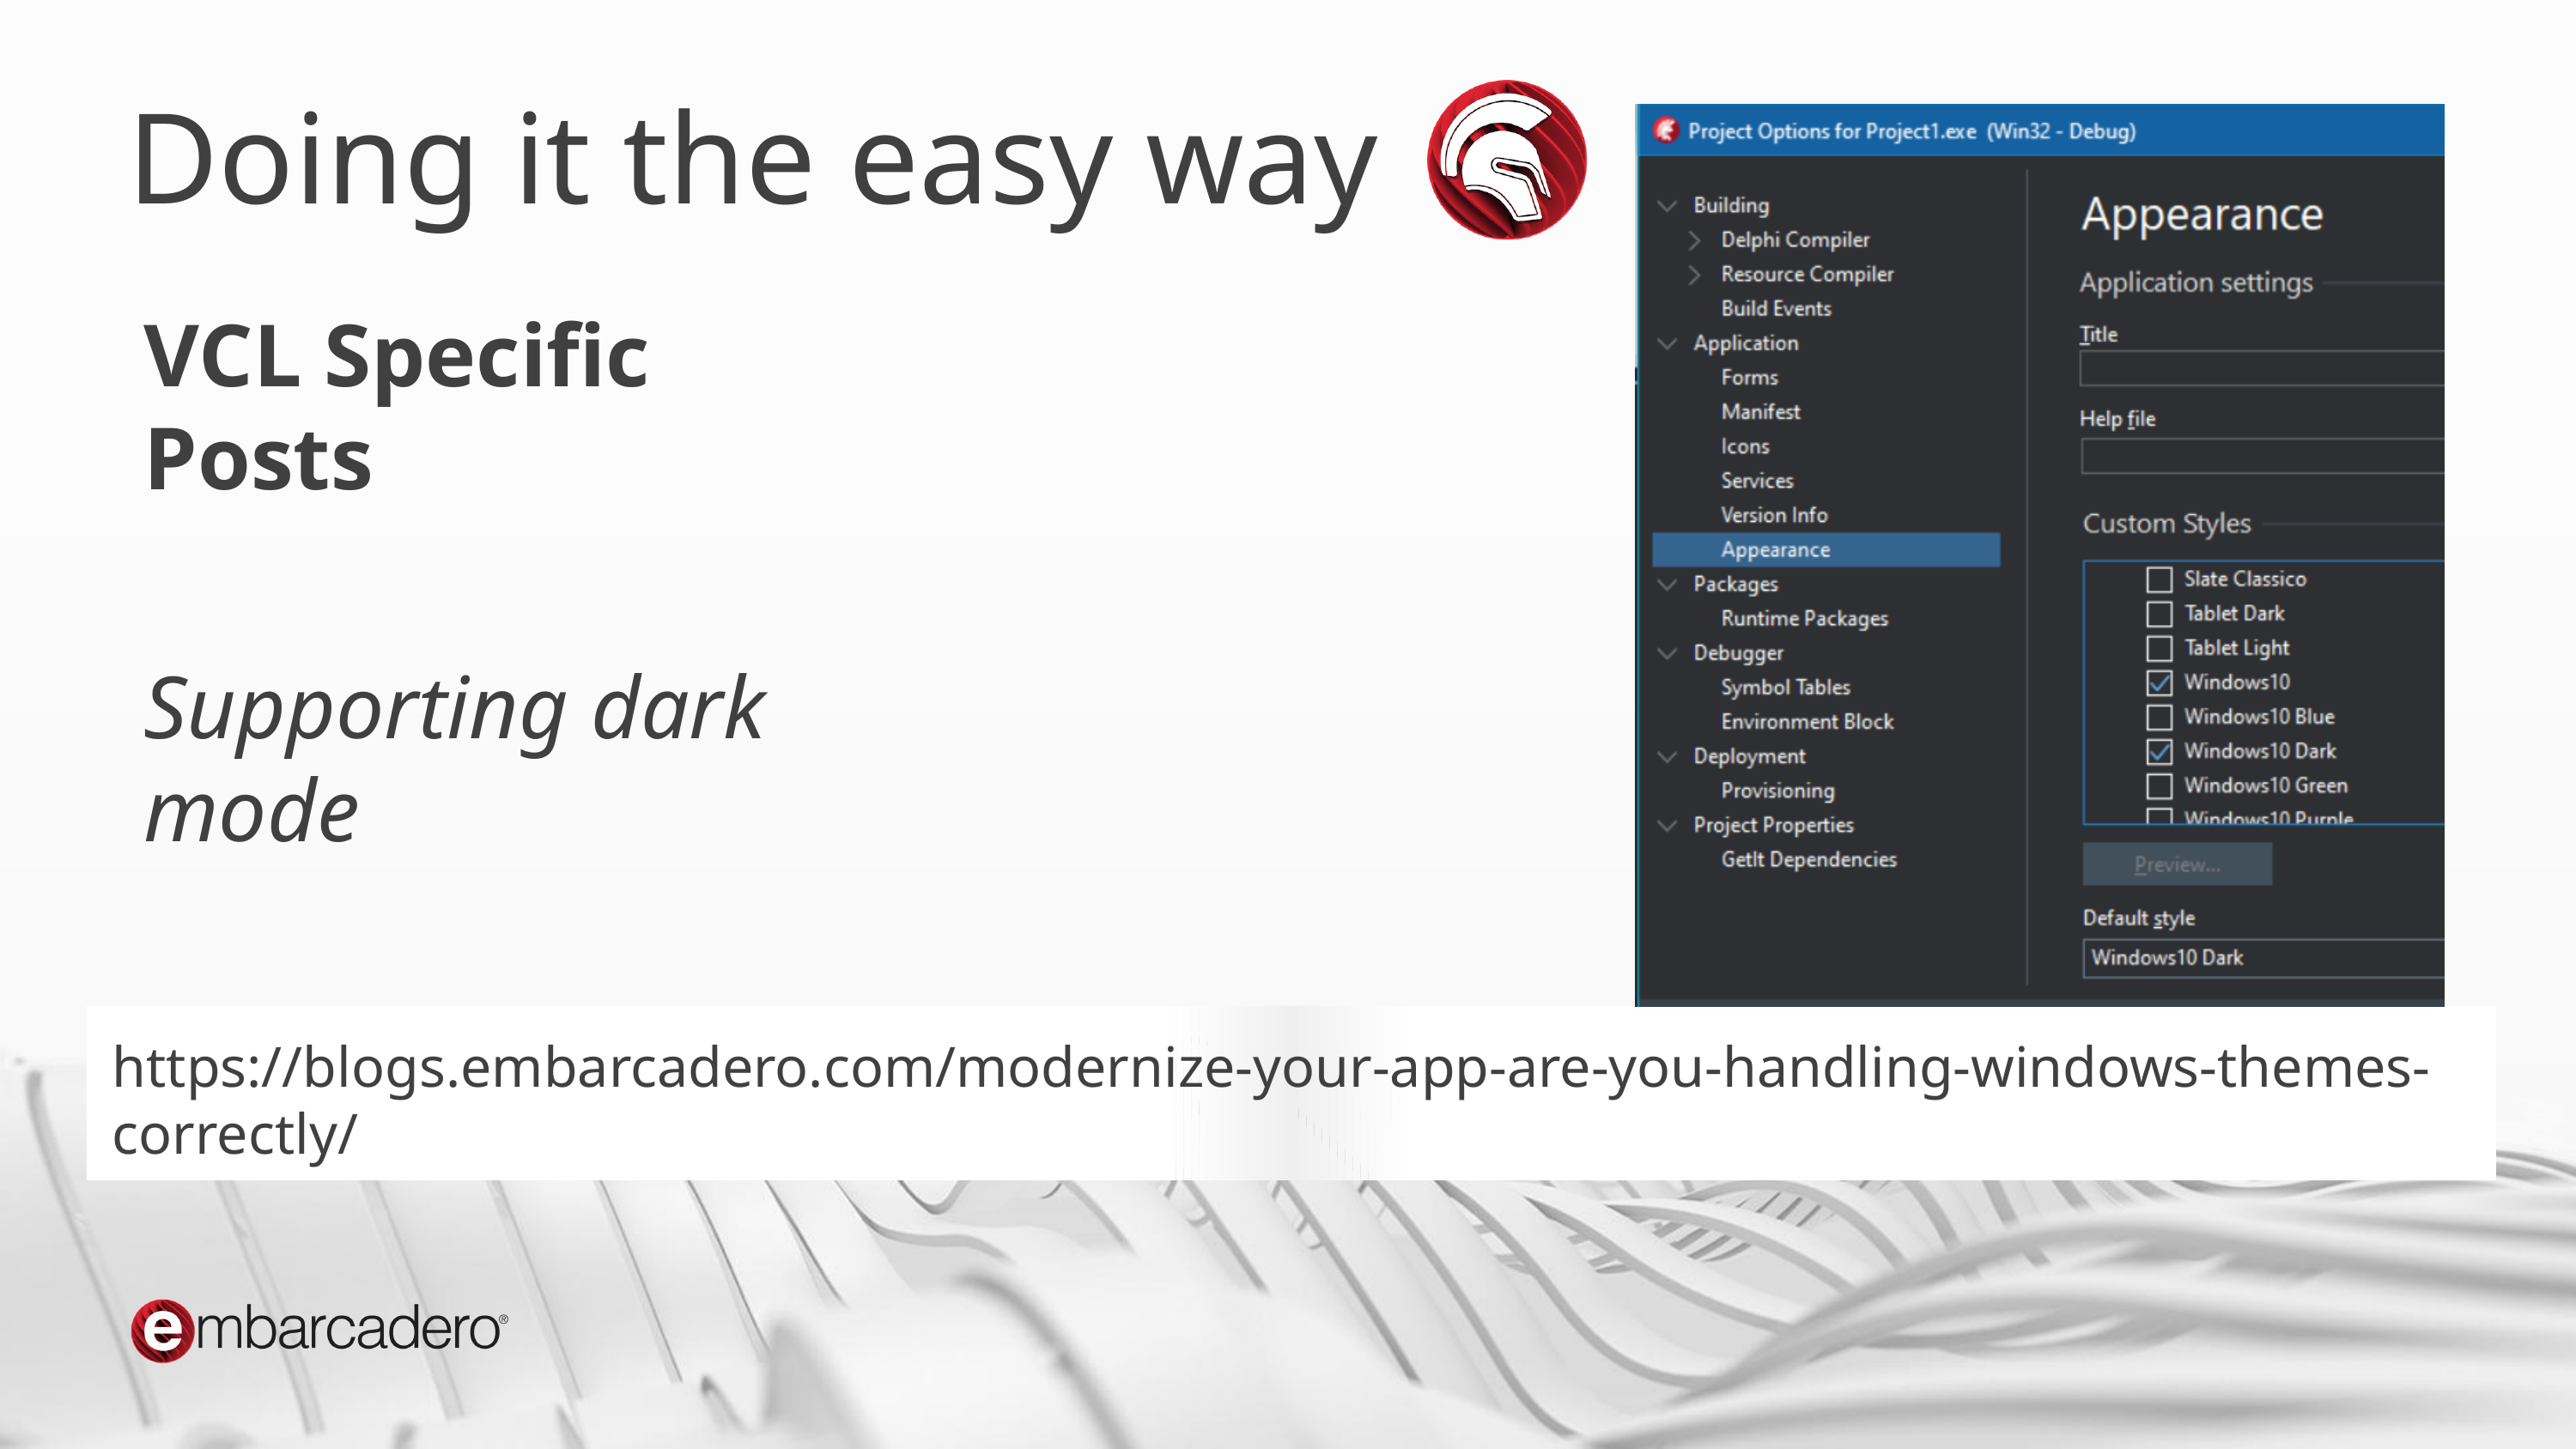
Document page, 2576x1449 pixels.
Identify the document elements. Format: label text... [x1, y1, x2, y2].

picture [0, 0, 2576, 1449]
list https://blogs.embarcadero.com/modernize-your-app-are-you-handling-windows-themes-correctly/ [86, 1006, 2496, 1180]
list VCL Specific Posts Supporting dark mode [118, 275, 867, 933]
title Doing it the easy way [101, 64, 2127, 254]
